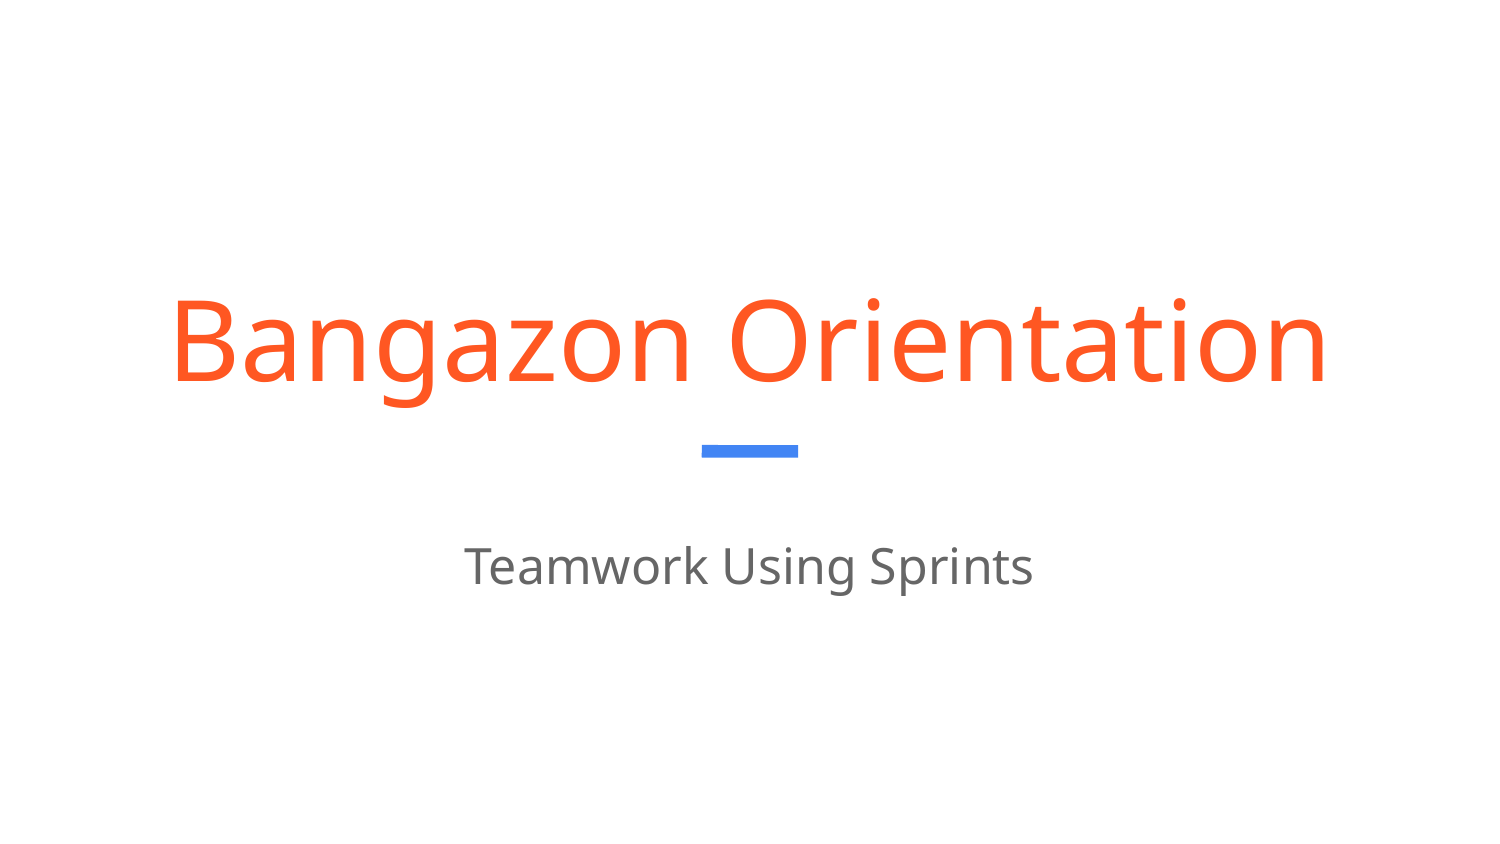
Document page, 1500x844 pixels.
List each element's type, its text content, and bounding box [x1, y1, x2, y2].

subtitle Teamwork Using Sprints [51, 519, 1449, 640]
title Bangazon Orientation [51, 97, 1449, 419]
